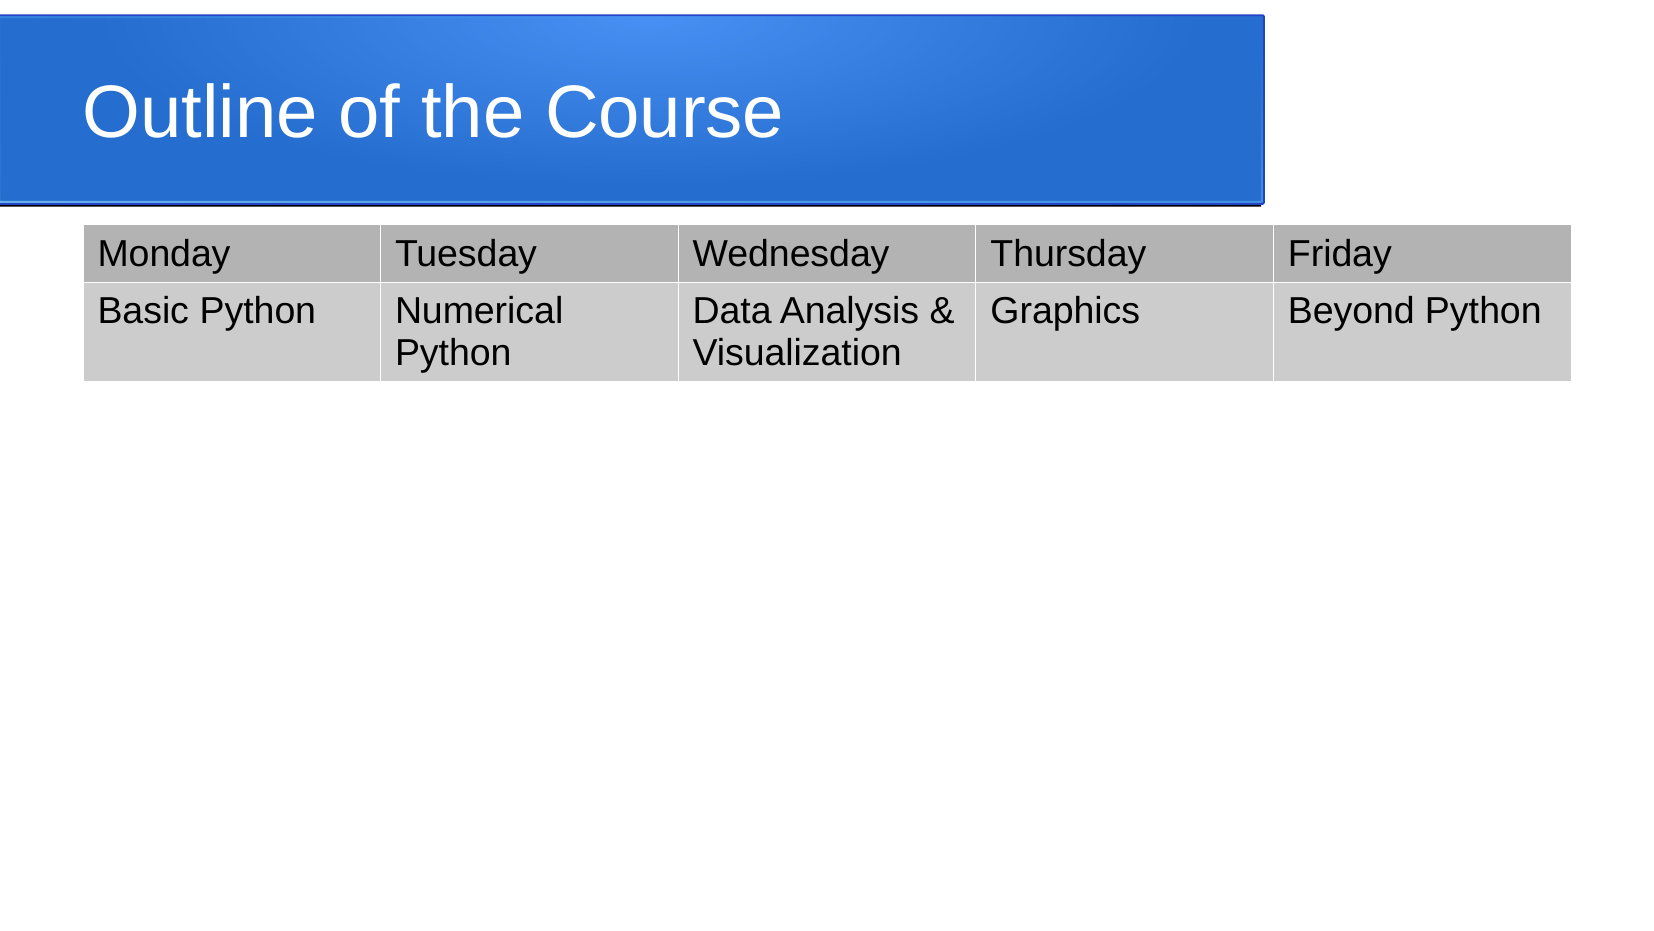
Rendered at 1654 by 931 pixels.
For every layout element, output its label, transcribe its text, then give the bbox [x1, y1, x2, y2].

table_header Thursday [976, 225, 1273, 282]
title Outline of the Course [82, 35, 1235, 189]
table_header Monday [84, 225, 380, 282]
table_cell Graphics [976, 283, 1273, 381]
table_header Wednesday [679, 225, 975, 282]
table_header Friday [1274, 225, 1571, 282]
table_cell Data Analysis & Visualization [679, 283, 975, 381]
table_cell Beyond Python [1274, 283, 1571, 381]
table_cell Numerical Python [381, 283, 678, 381]
table_cell Basic Python [84, 283, 380, 381]
table_header Tuesday [381, 225, 678, 282]
